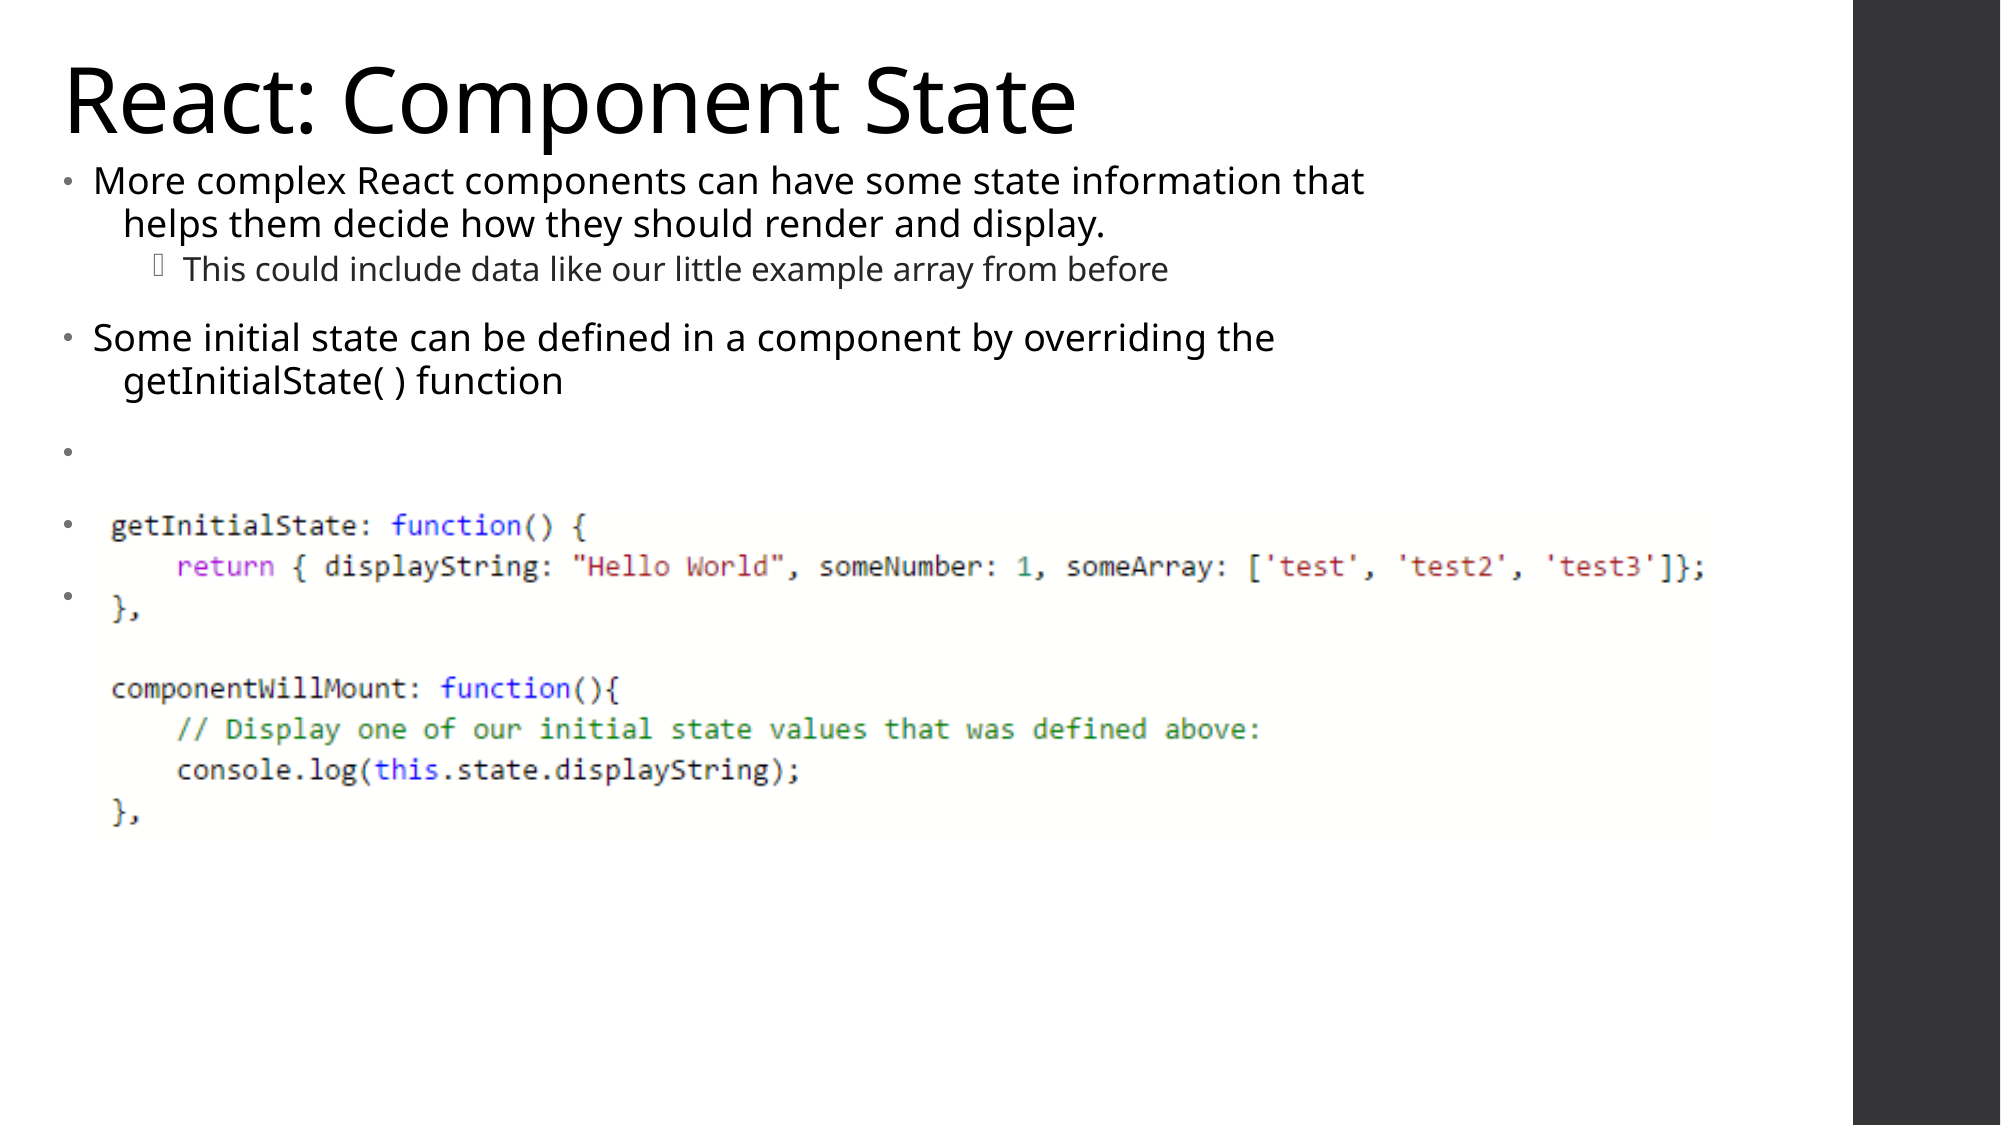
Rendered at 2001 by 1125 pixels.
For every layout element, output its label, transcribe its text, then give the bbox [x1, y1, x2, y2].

list More complex React components can have some state information that helps them decide how they should render and display. This could include data like our little example array from before Some initial state can be defined in a component by overriding the getInitialState( ) function [47, 161, 1458, 867]
title React: Component State [47, 45, 1638, 161]
picture [88, 510, 1724, 840]
